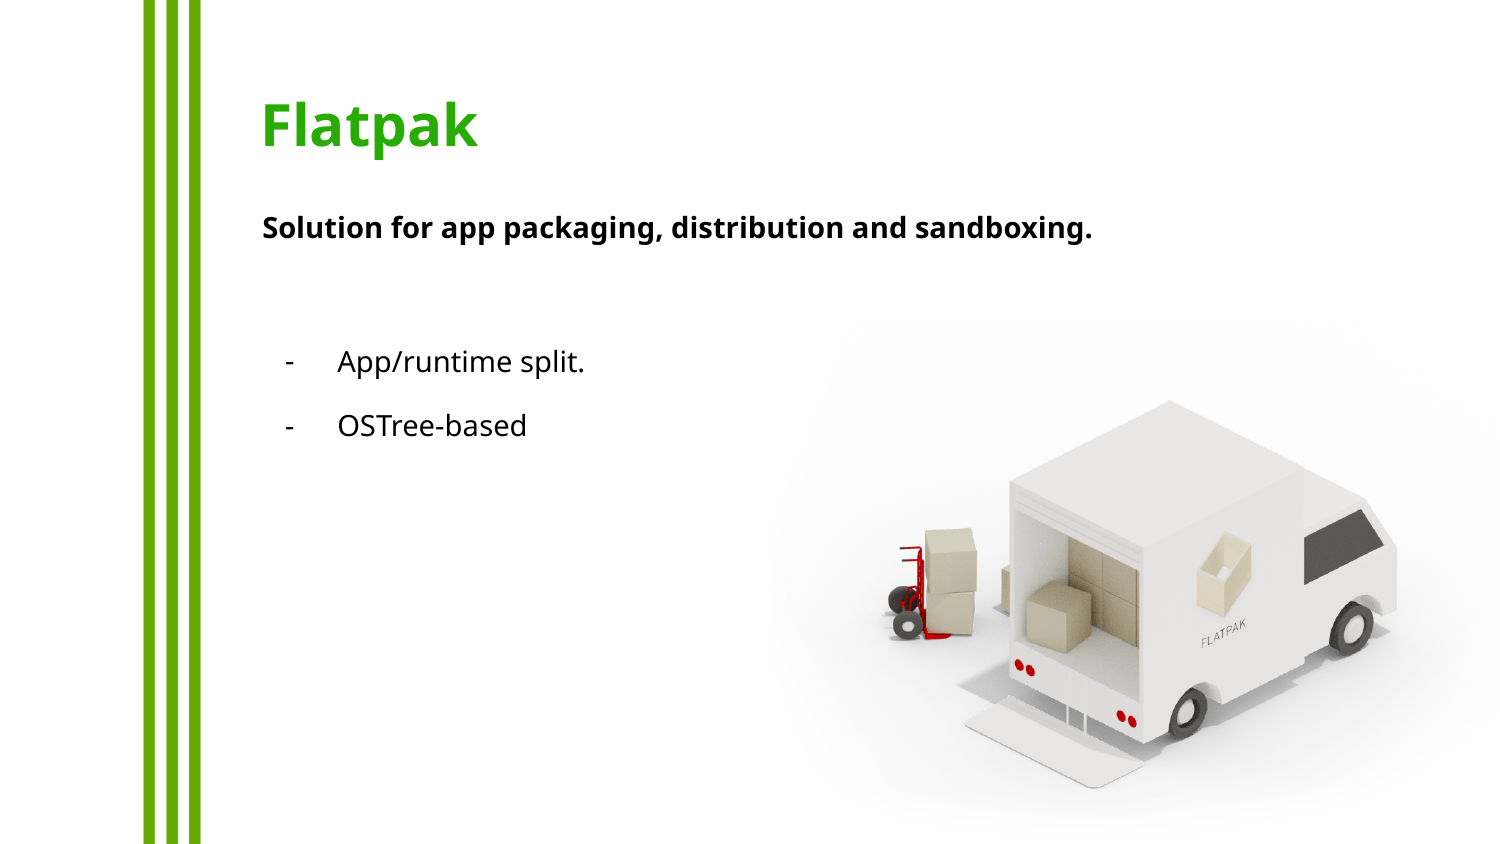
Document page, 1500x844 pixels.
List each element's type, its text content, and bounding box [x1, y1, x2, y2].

picture [767, 324, 1500, 837]
picture [0, 0, 532, 844]
title Flatpak [245, 72, 1386, 189]
list Solution for app packaging, distribution and sandboxing. App/runtime split. OSTree-based [247, 188, 1388, 750]
